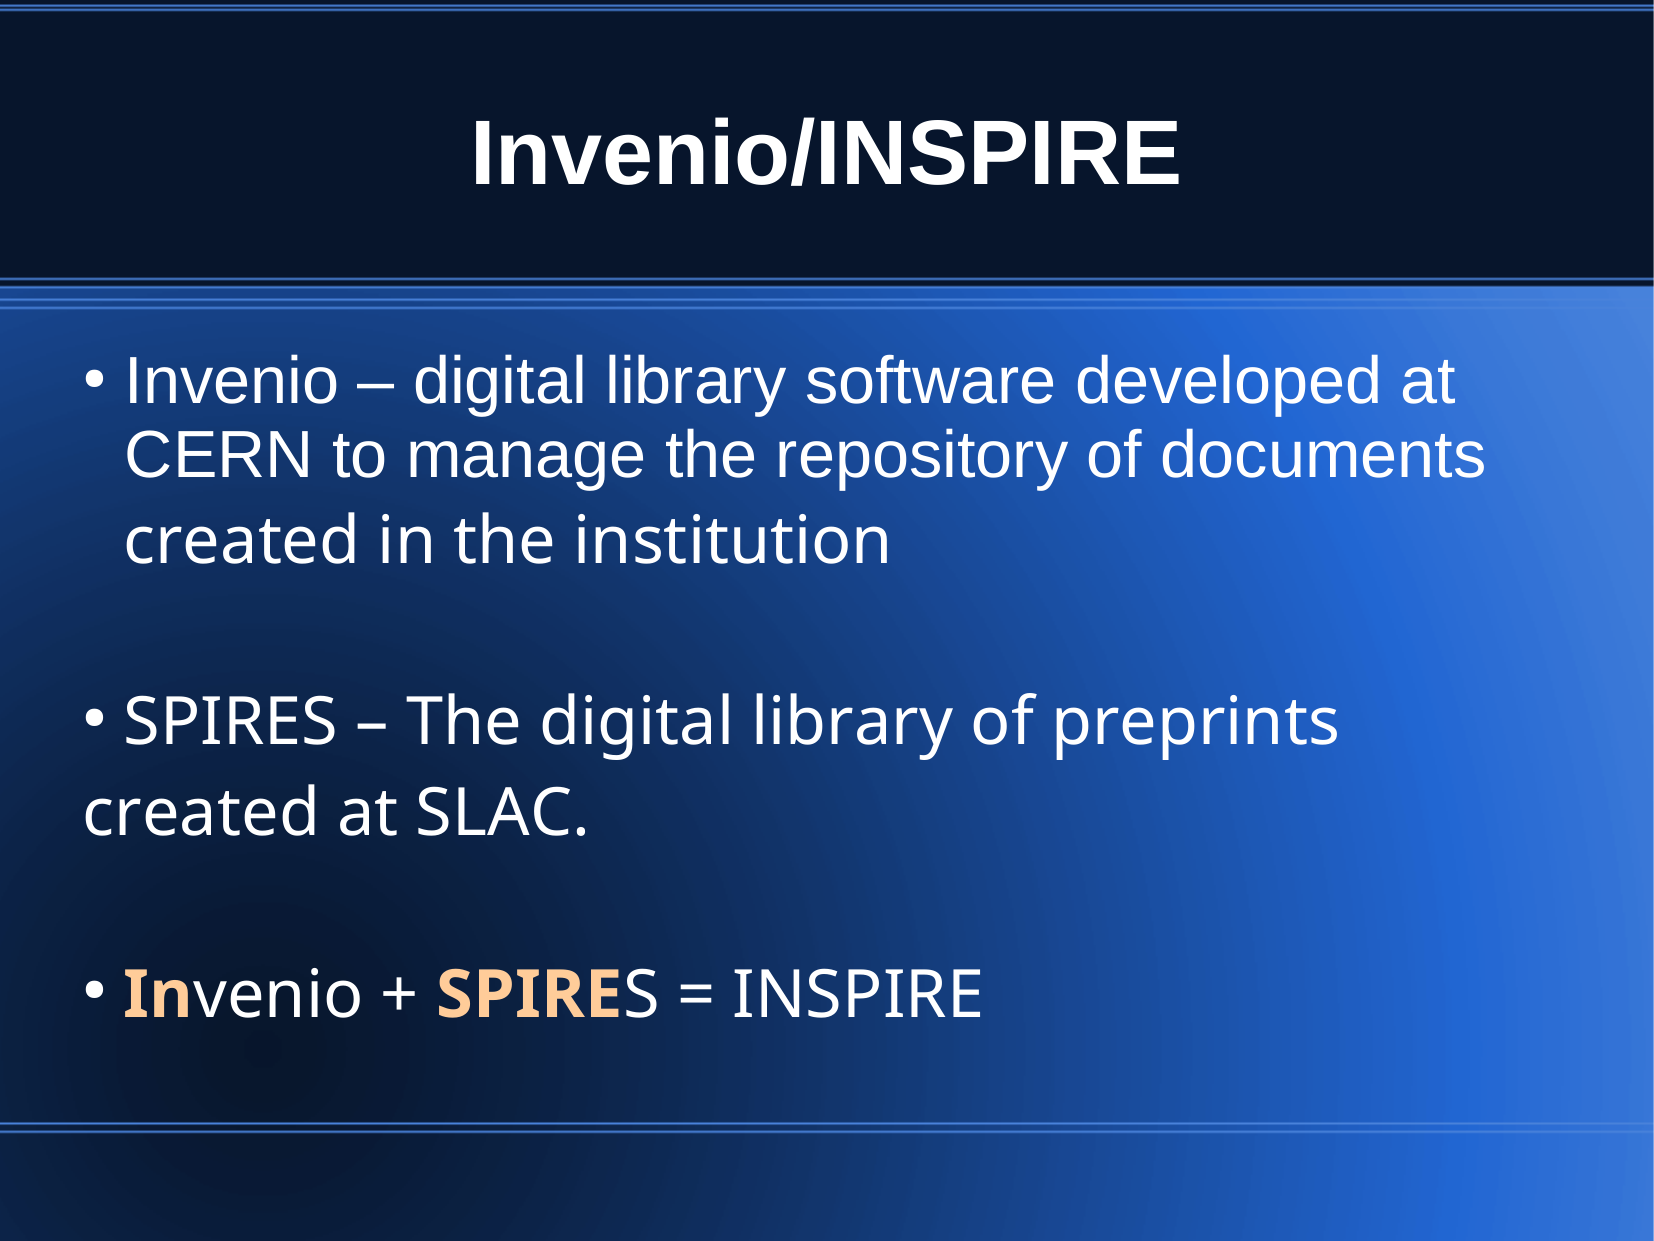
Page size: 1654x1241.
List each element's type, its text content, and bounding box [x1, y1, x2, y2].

subtitle Invenio – digital library software developed at CERN to manage the repository of documents created in the institution SPIRES – The digital library of preprints created at SLAC. Invenio + SPIRES = INSPIRE [82, 355, 1571, 1174]
title Invenio/INSPIRE [82, 49, 1571, 257]
picture [0, 0, 1654, 1241]
